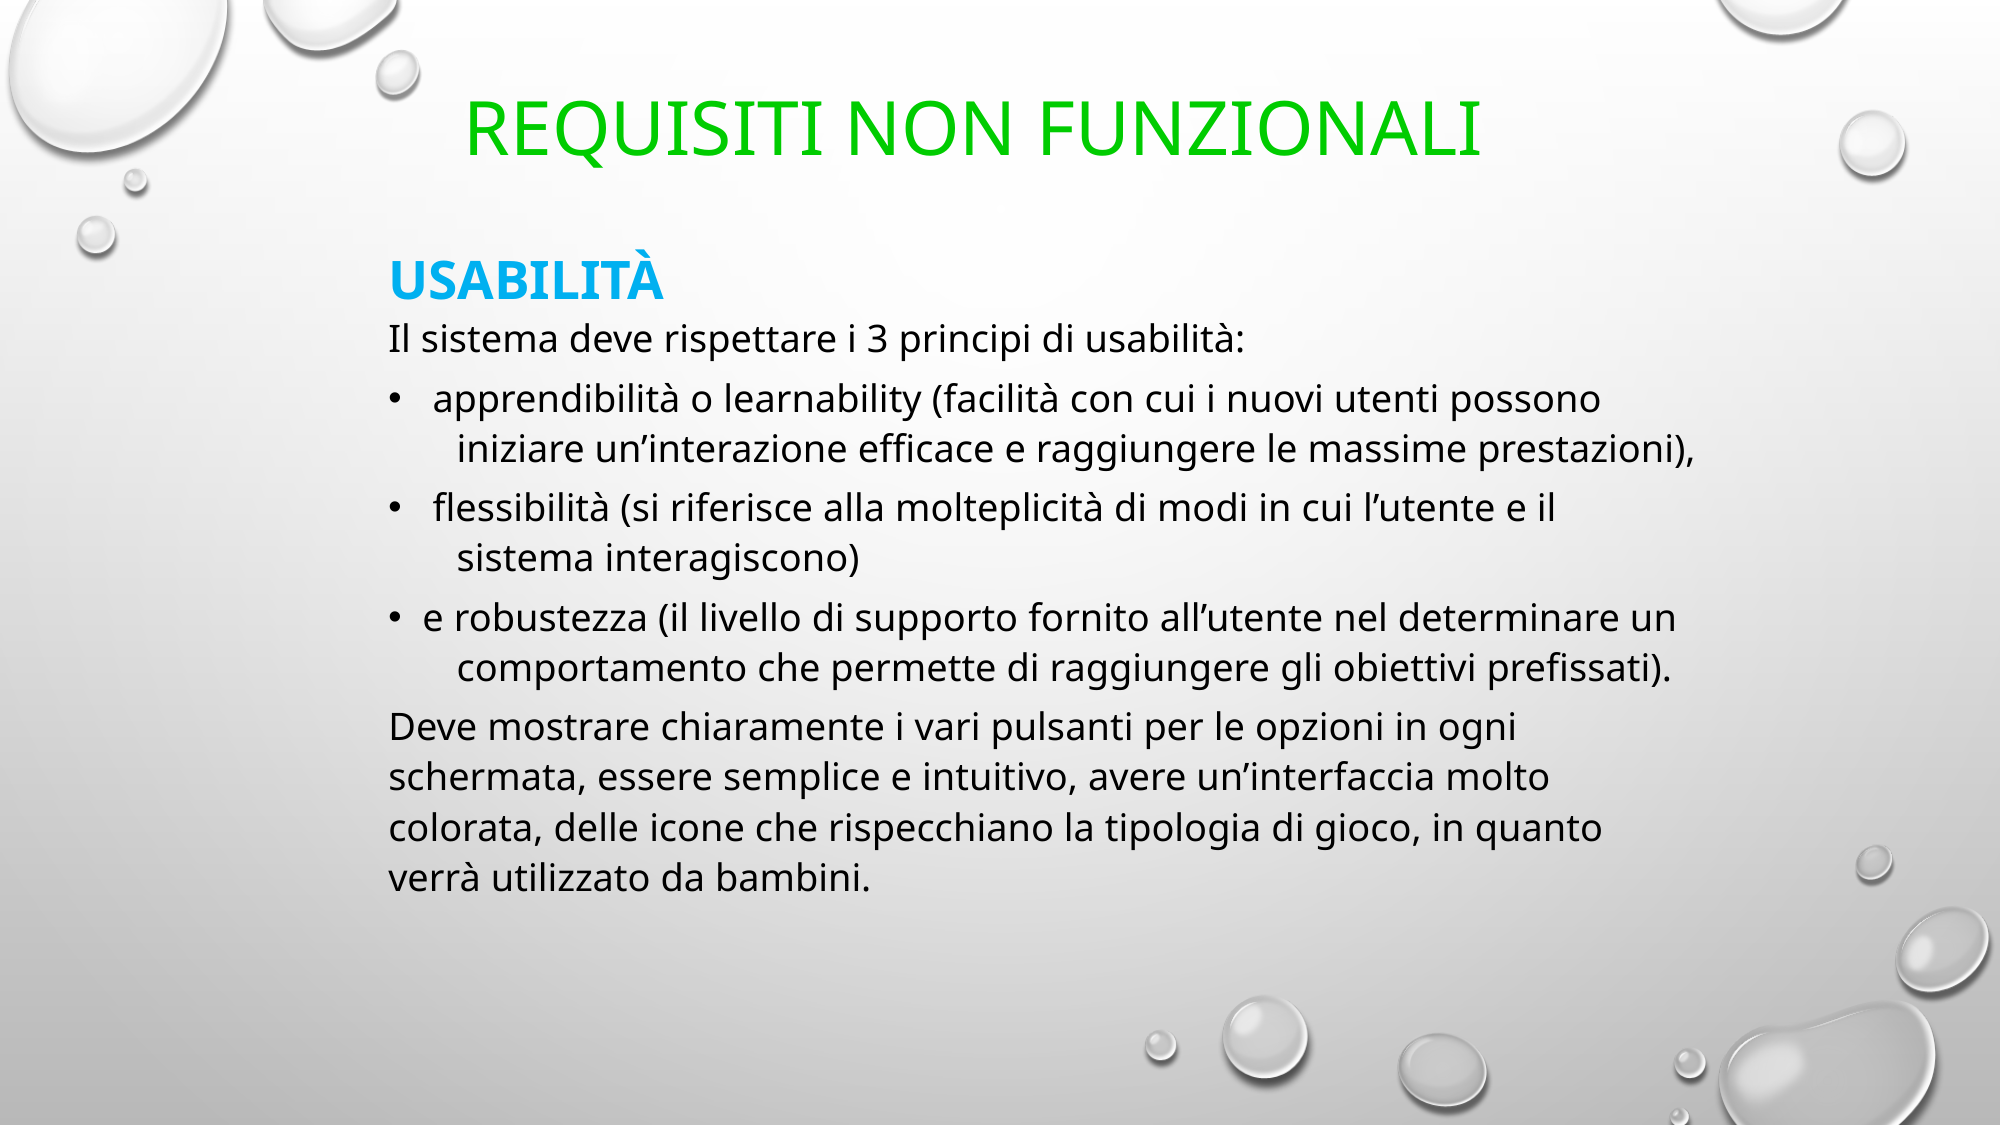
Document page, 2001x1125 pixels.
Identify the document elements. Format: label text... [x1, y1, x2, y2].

title Requisiti non funzionali [123, 0, 1825, 262]
list Usabilità Il sistema deve rispettare i 3 principi di usabilità: apprendibilità o learnability (facilità con cui i nuovi utenti possono iniziare un’interazione efficace e raggiungere le massime prestazioni), flessibilità (si riferisce alla molteplicità di modi in cui l’utente e il sistema interagiscono) e robustezza (il livello di supporto fornito all’utente nel determinare un comportamento che permette di raggiungere gli obiettivi prefissati). Deve mostrare chiaramente i vari pulsanti per le opzioni in ogni schermata, essere semplice e intuitivo, avere un’interfaccia molto colorata, delle icone che rispecchiano la tipologia di gioco, in quanto verrà utilizzato da bambini. [236, 232, 1720, 951]
